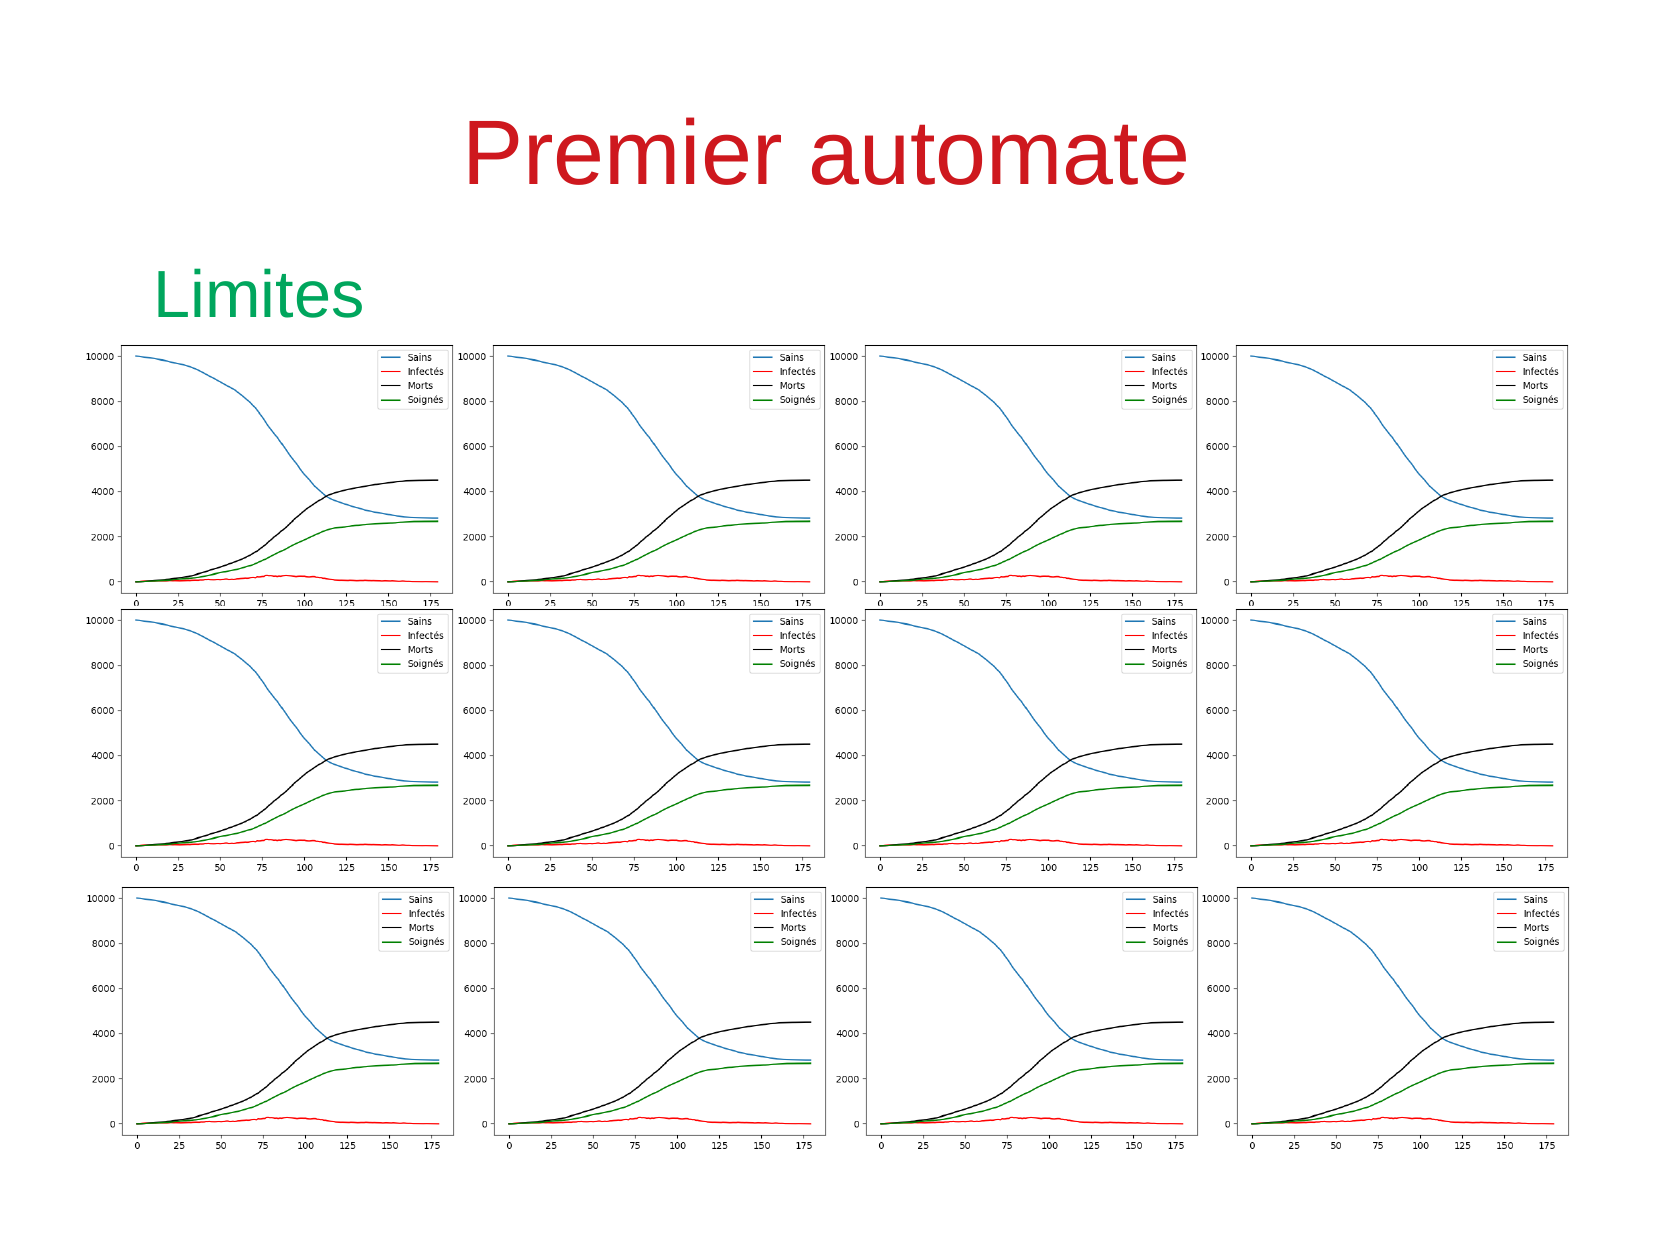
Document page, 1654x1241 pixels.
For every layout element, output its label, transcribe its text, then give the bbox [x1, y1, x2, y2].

title Premier automate [82, 49, 1571, 256]
picture [82, 342, 1570, 875]
picture [83, 884, 1571, 1153]
list Limites [82, 256, 1571, 976]
